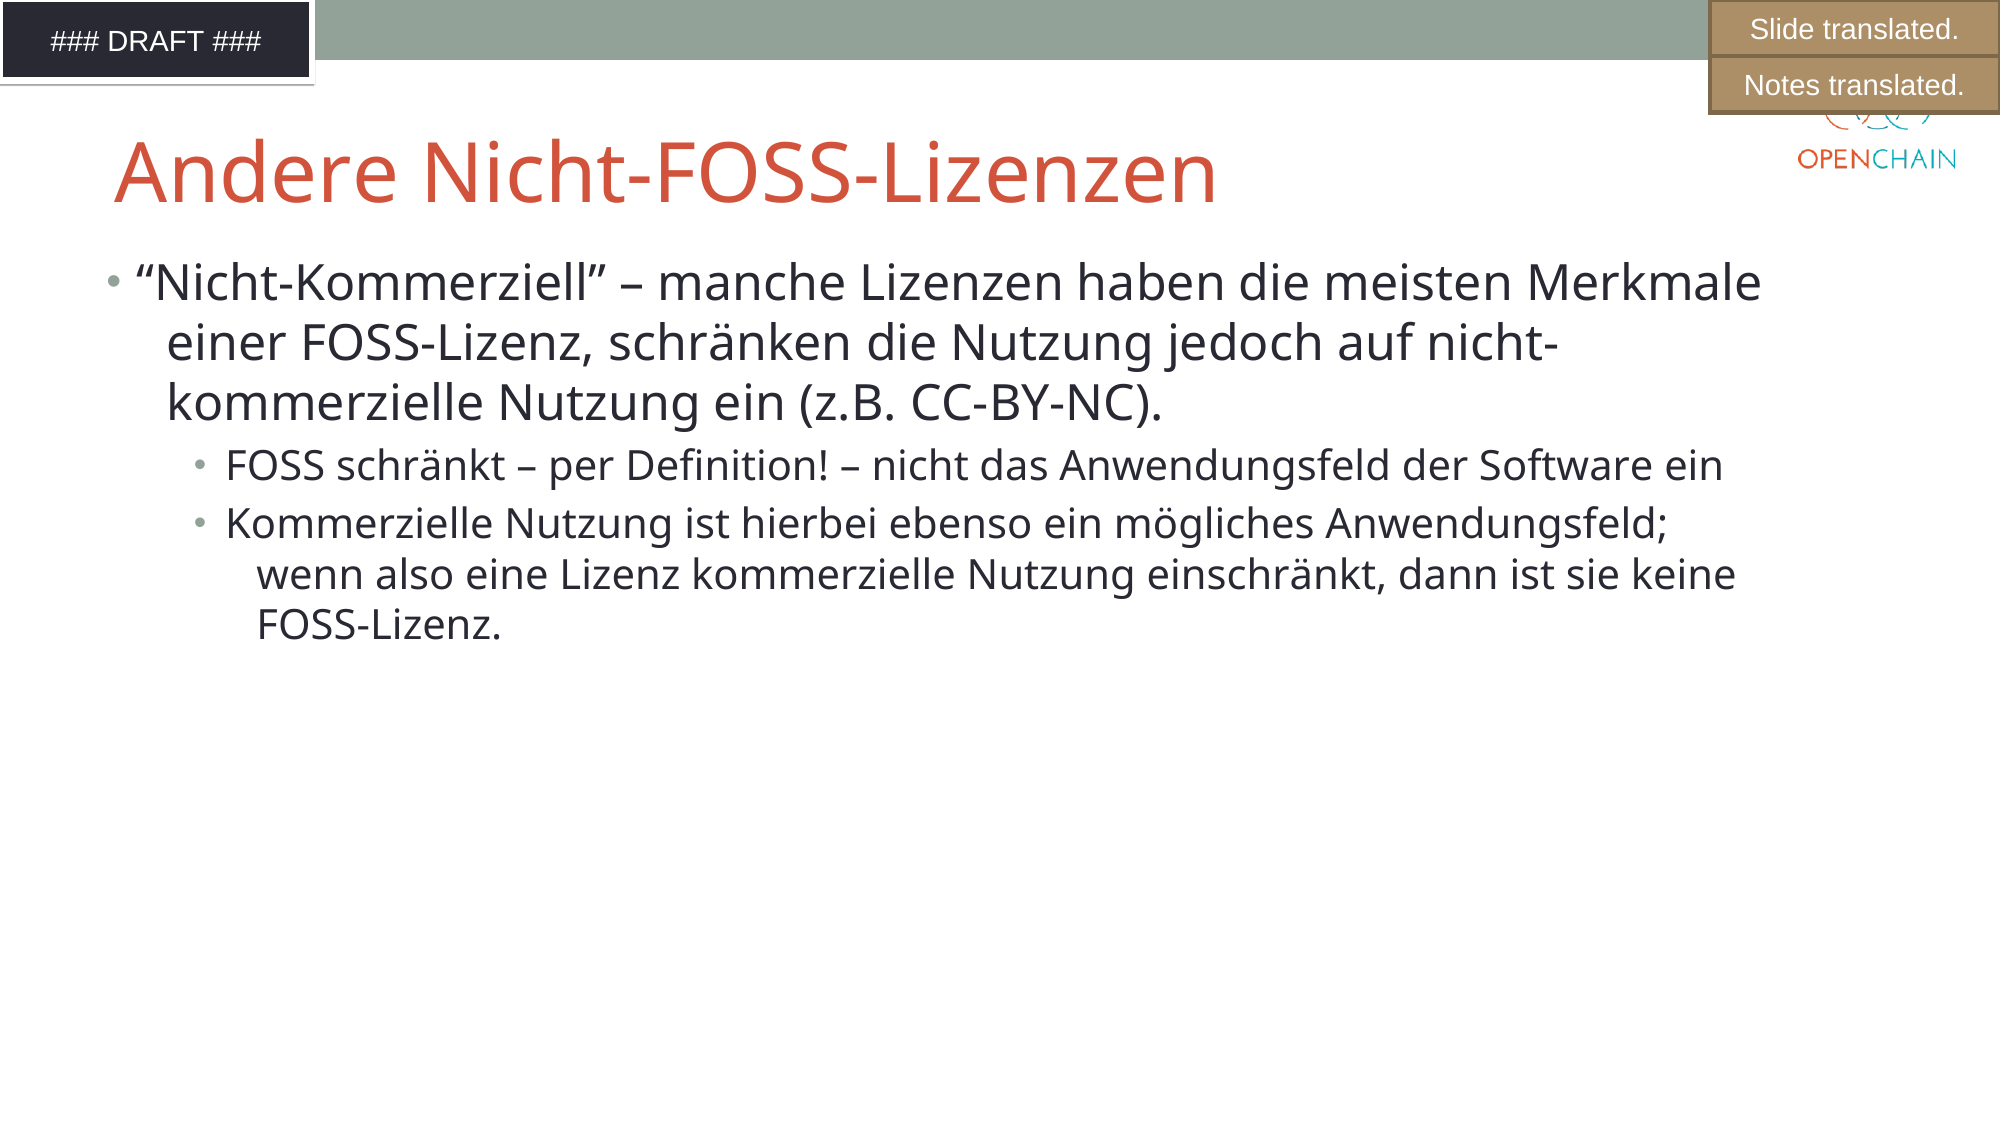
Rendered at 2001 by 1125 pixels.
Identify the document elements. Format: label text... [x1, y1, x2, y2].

title Andere Nicht-FOSS-Lizenzen [99, 87, 1900, 251]
text_box Notes translated. [1710, 56, 2000, 113]
list “Nicht-Kommerziell” – manche Lizenzen haben die meisten Merkmale einer FOSS-Lizenz, schränken die Nutzung jedoch auf nicht-kommerzielle Nutzung ein (z.B. CC-BY-NC). FOSS schränkt – per Definition! – nicht das Anwendungsfeld der Software ein Kommerzielle Nutzung ist hierbei ebenso ein mögliches Anwendungsfeld; wenn also eine Lizenz kommerzielle Nutzung einschränkt, dann ist sie keine FOSS-Lizenz. [91, 243, 1863, 1093]
text_box Slide translated. [1710, 0, 2000, 56]
